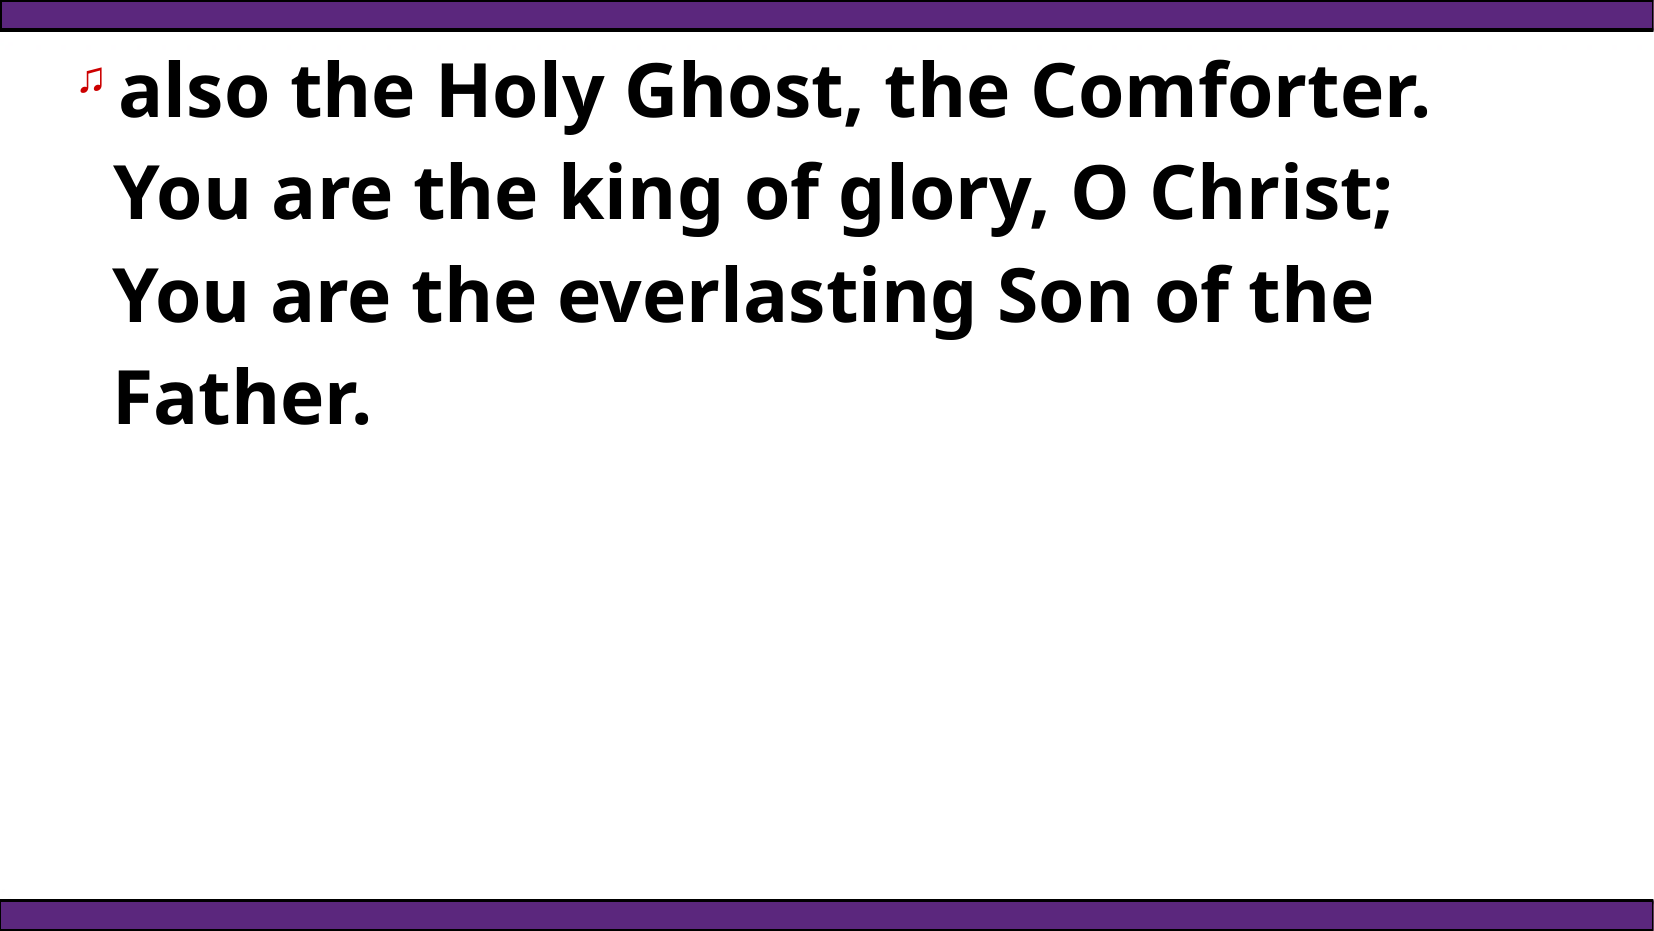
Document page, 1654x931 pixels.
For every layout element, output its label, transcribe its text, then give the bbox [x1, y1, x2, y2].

text_box [0, 900, 1654, 931]
picture [0, 31, 1654, 900]
text_box [0, 0, 1654, 31]
text_box ♫ also the Holy Ghost, the Comforter. You are the king of glory, O Christ; You are the everlasting Son of the Father. [60, 30, 1577, 345]
